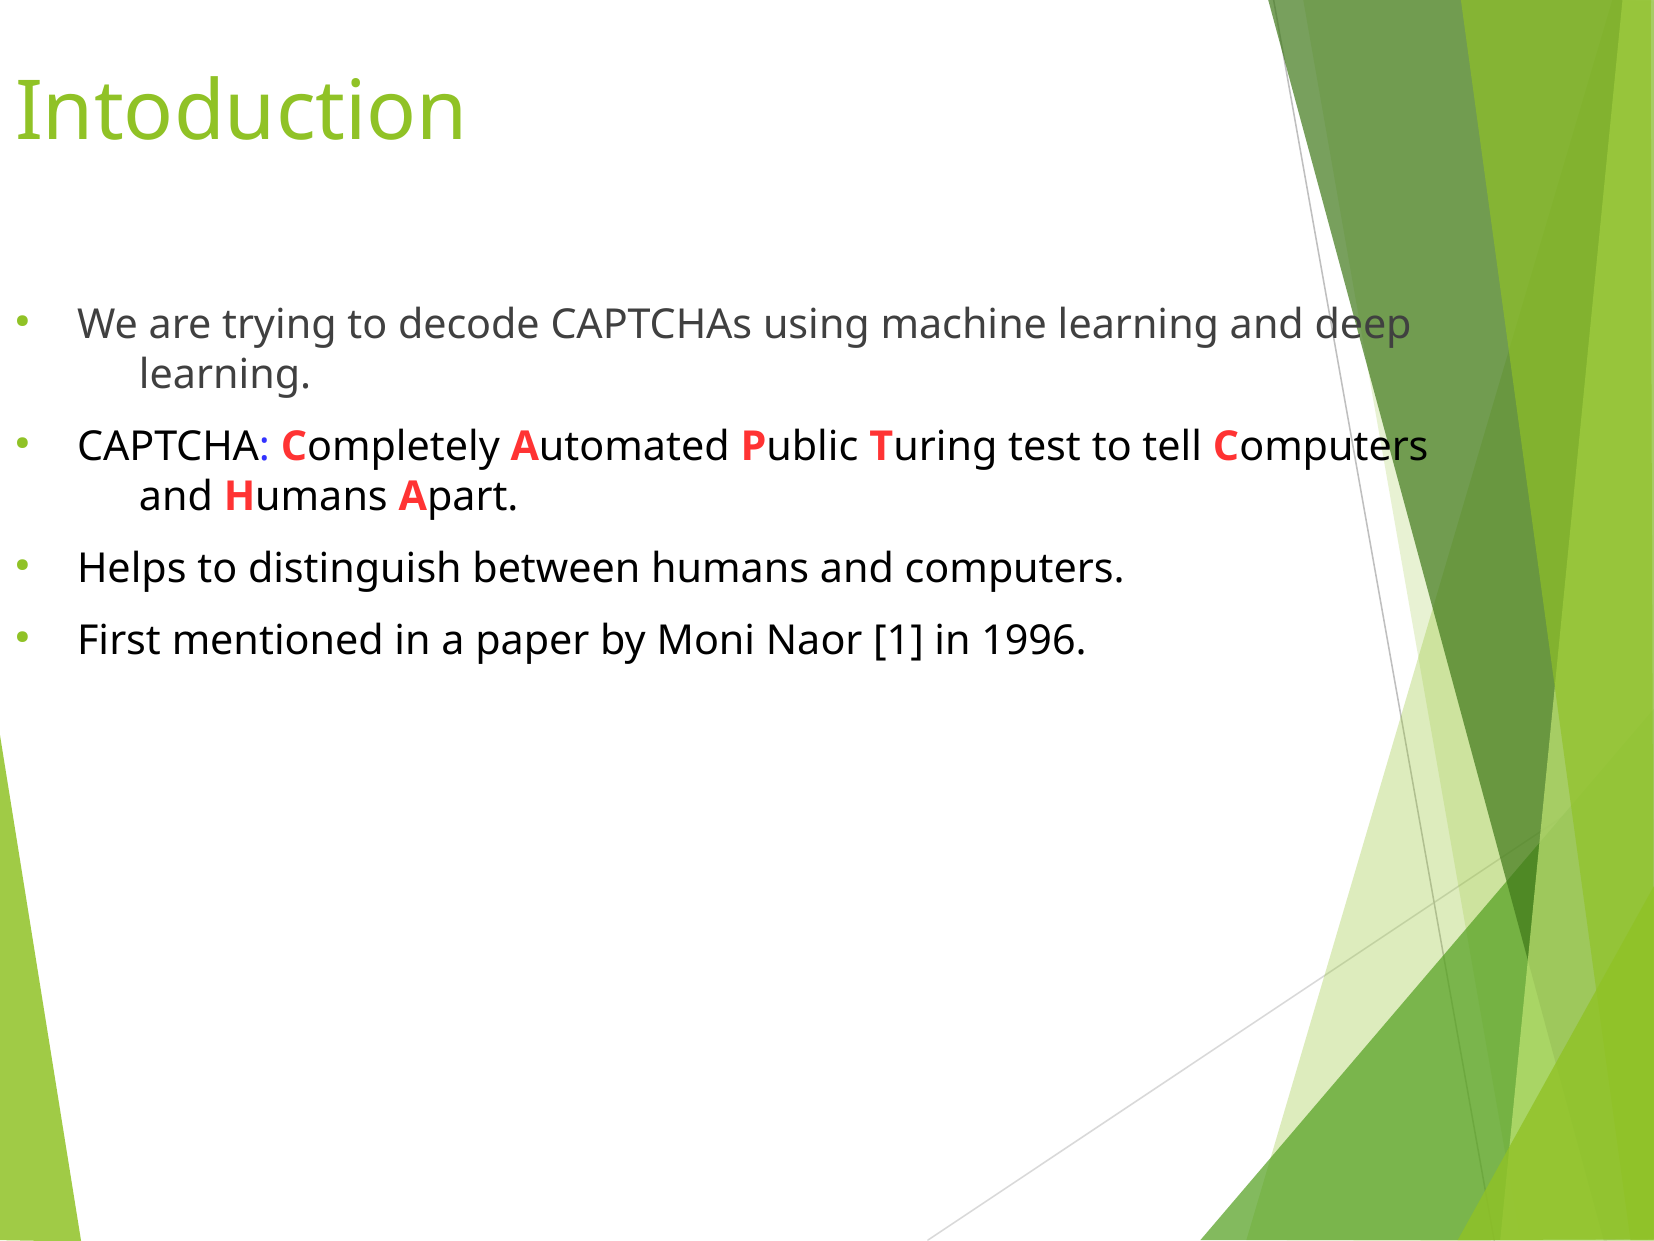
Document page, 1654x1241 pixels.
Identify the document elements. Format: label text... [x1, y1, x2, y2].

title Intoduction [0, 49, 1489, 257]
list We are trying to decode CAPTCHAs using machine learning and deep learning. CAPTCHA: Completely Automated Public Turing test to tell Computers and Humans Apart. Helps to distinguish between humans and computers. First mentioned in a paper by Moni Naor [1] in 1996. [0, 290, 1489, 1109]
